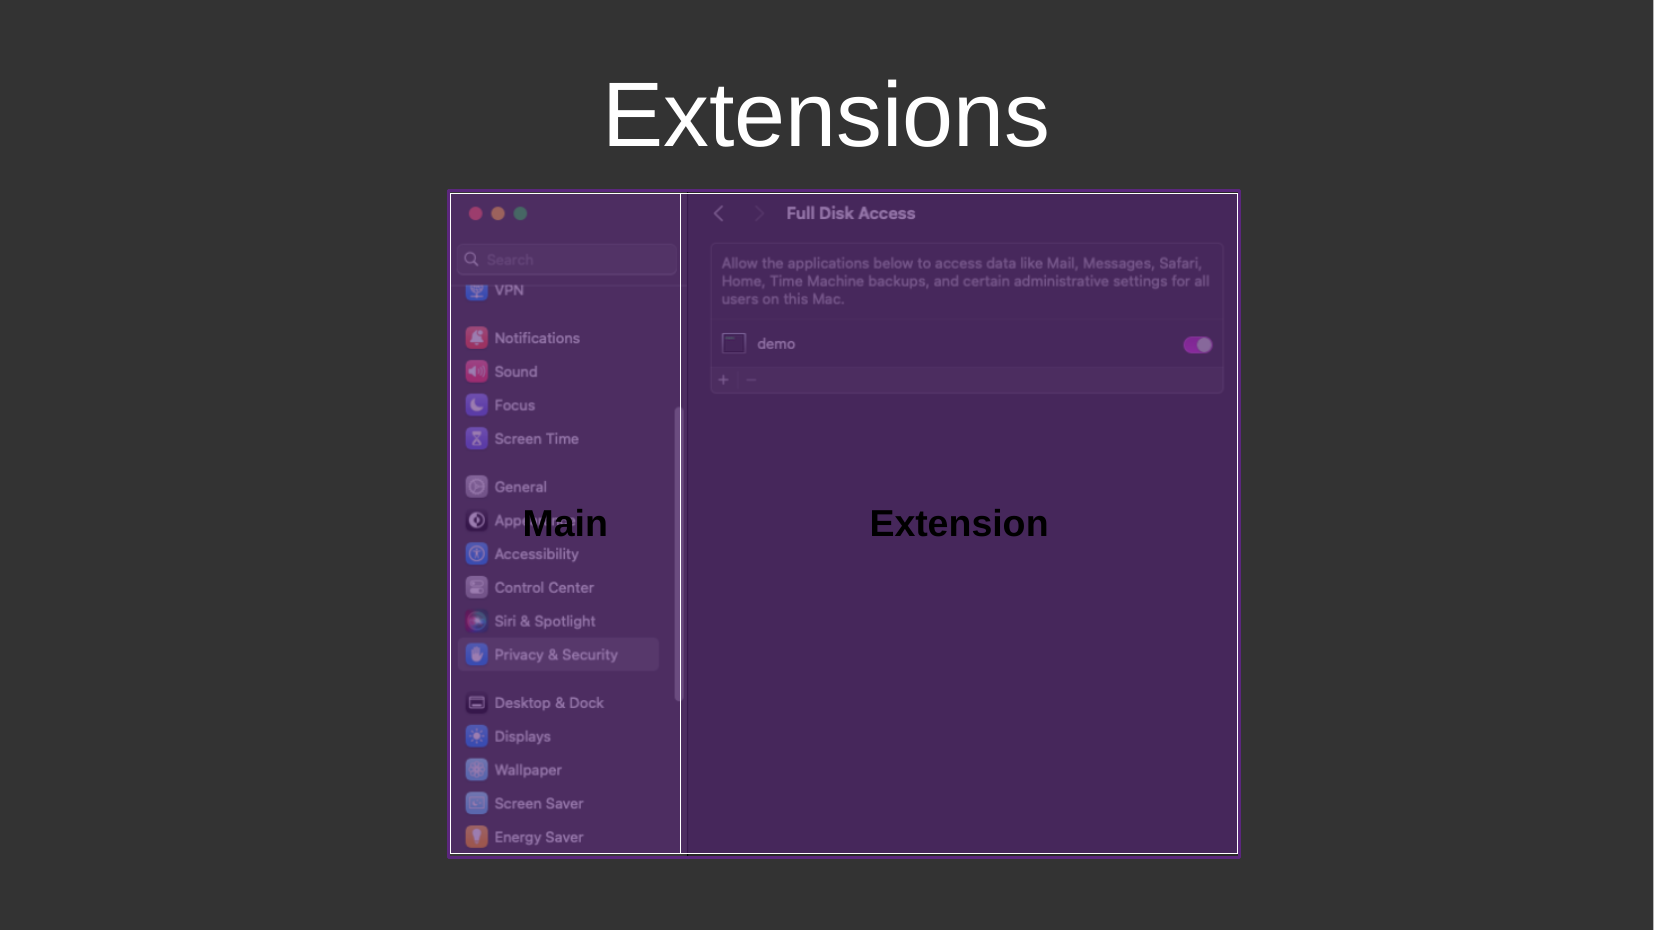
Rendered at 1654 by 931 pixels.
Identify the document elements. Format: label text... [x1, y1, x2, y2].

title Extensions [82, 37, 1571, 193]
text_box Extension [680, 193, 1238, 854]
text_box Main [450, 193, 680, 854]
